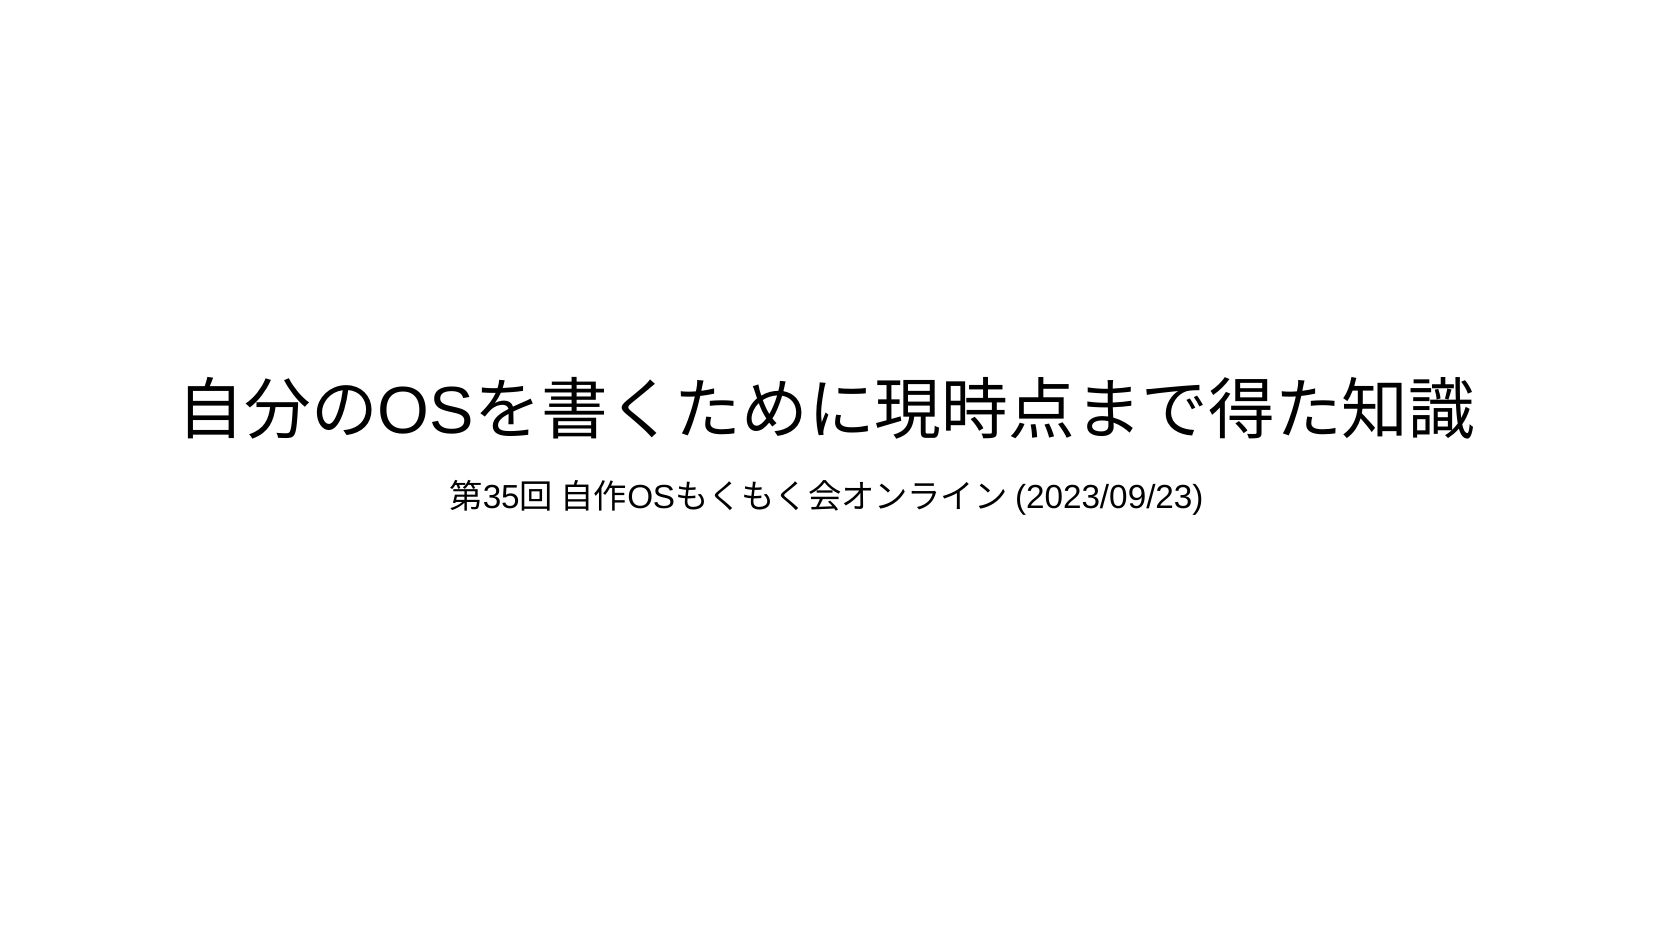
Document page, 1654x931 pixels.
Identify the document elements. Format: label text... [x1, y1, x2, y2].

subtitle 自分のOSを書くために現時点まで得た知識 第35回 自作OSもくもく会オンライン (2023/09/23) [82, 77, 1571, 798]
